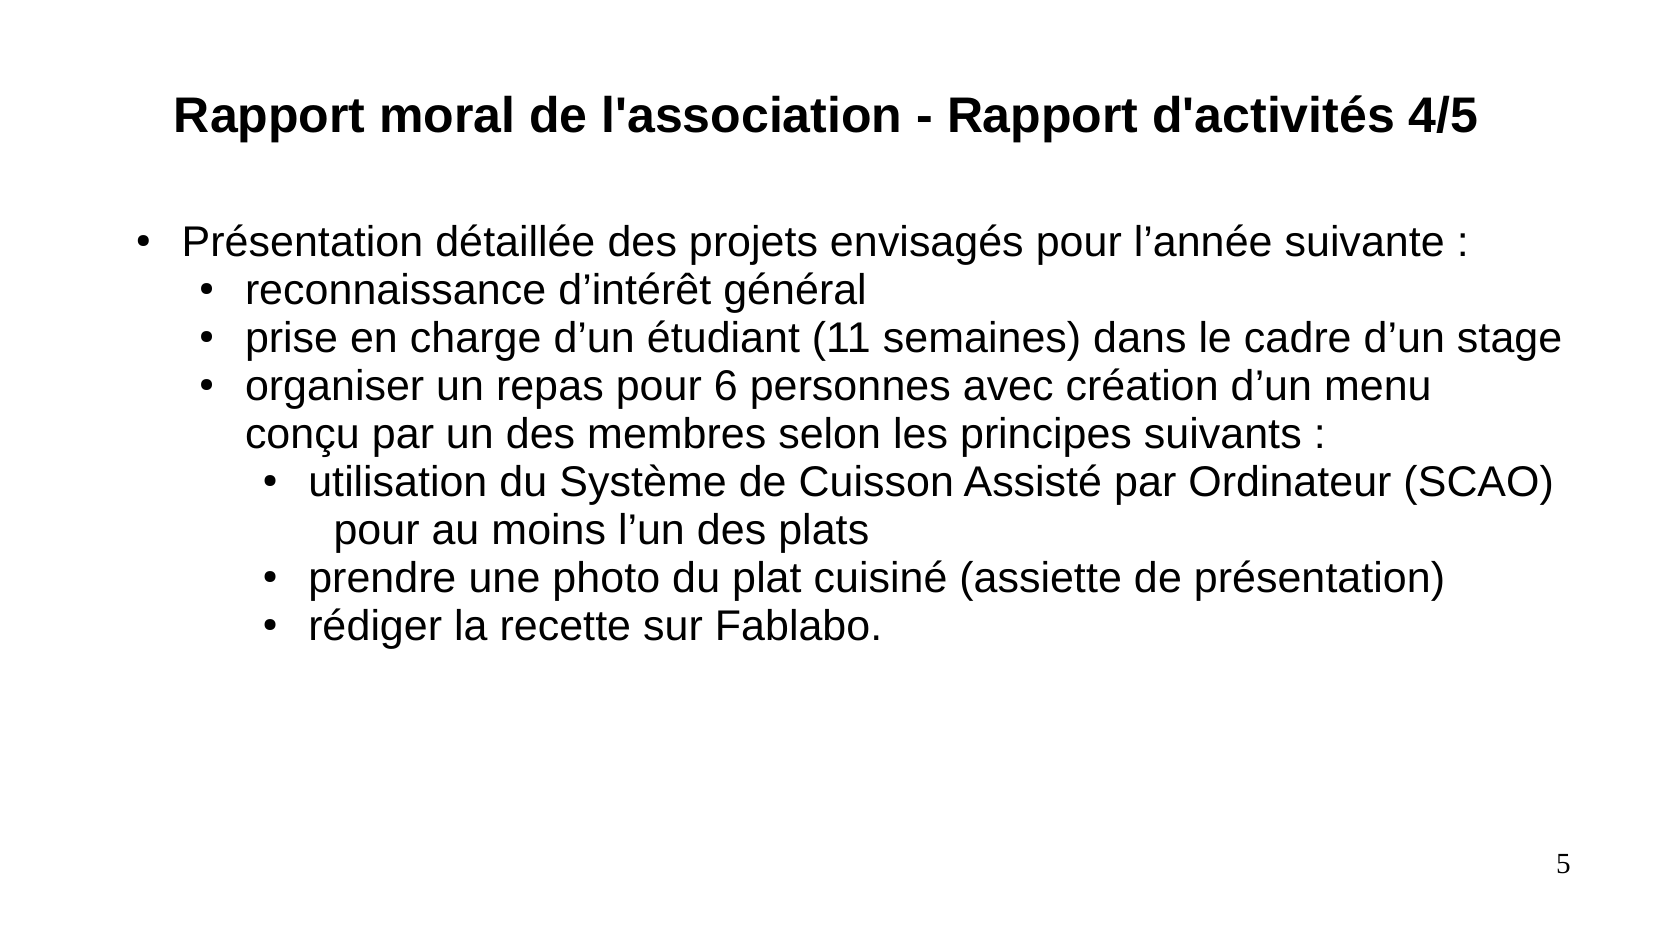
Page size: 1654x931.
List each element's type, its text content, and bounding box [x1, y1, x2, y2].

list Présentation détaillée des projets envisagés pour l’année suivante : reconnaissance d’intérêt général prise en charge d’un étudiant (11 semaines) dans le cadre d’un stage organiser un repas pour 6 personnes avec création d’un menu conçu par un des membres selon les principes suivants : utilisation du Système de Cuisson Assisté par Ordinateur (SCAO) pour au moins l’un des plats prendre une photo du plat cuisiné (assiette de présentation) rédiger la recette sur Fablabo. [82, 217, 1571, 758]
title Rapport moral de l'association - Rapport d'activités 4/5 [82, 37, 1571, 193]
